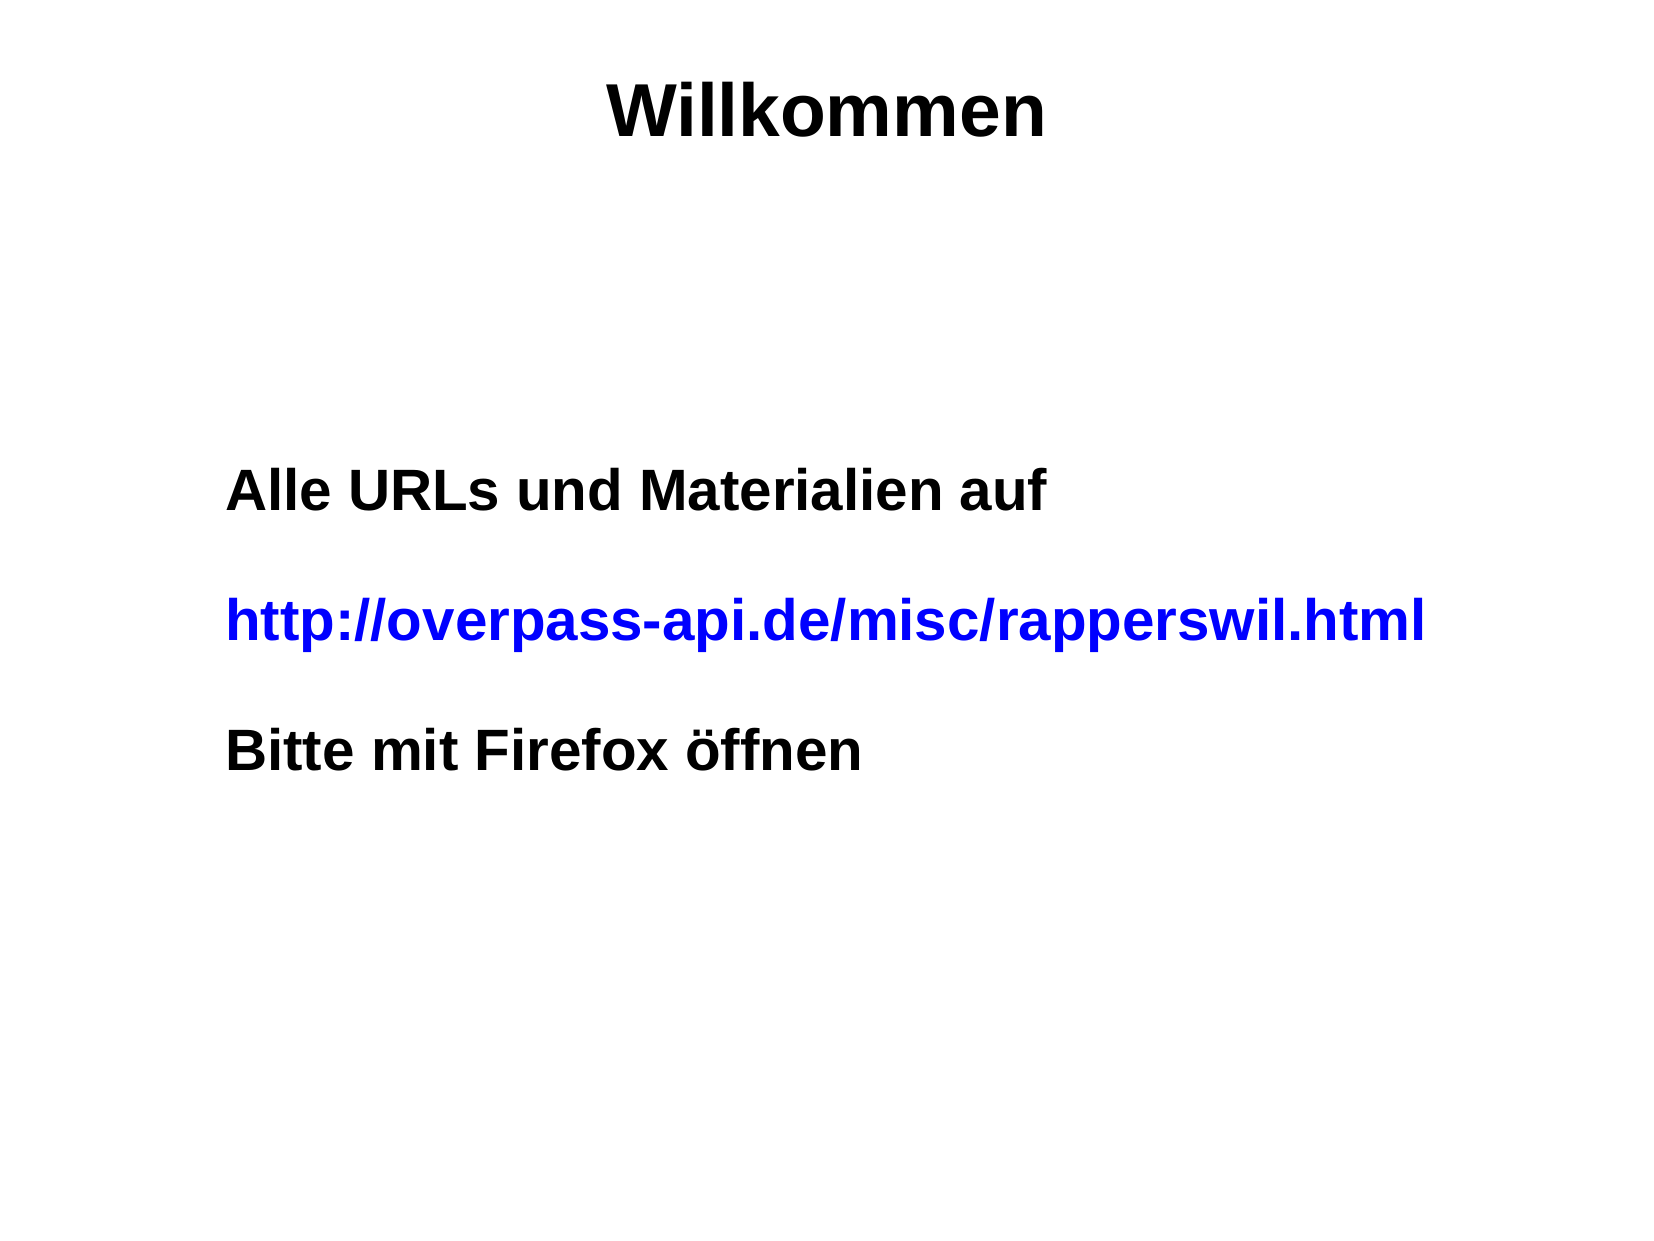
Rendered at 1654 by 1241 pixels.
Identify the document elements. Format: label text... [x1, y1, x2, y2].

text_box Alle URLs und Materialien auf http://overpass-api.de/misc/rapperswil.html Bitte mit Firefox öffnen [210, 450, 1444, 791]
text_box Willkommen [591, 61, 1063, 160]
